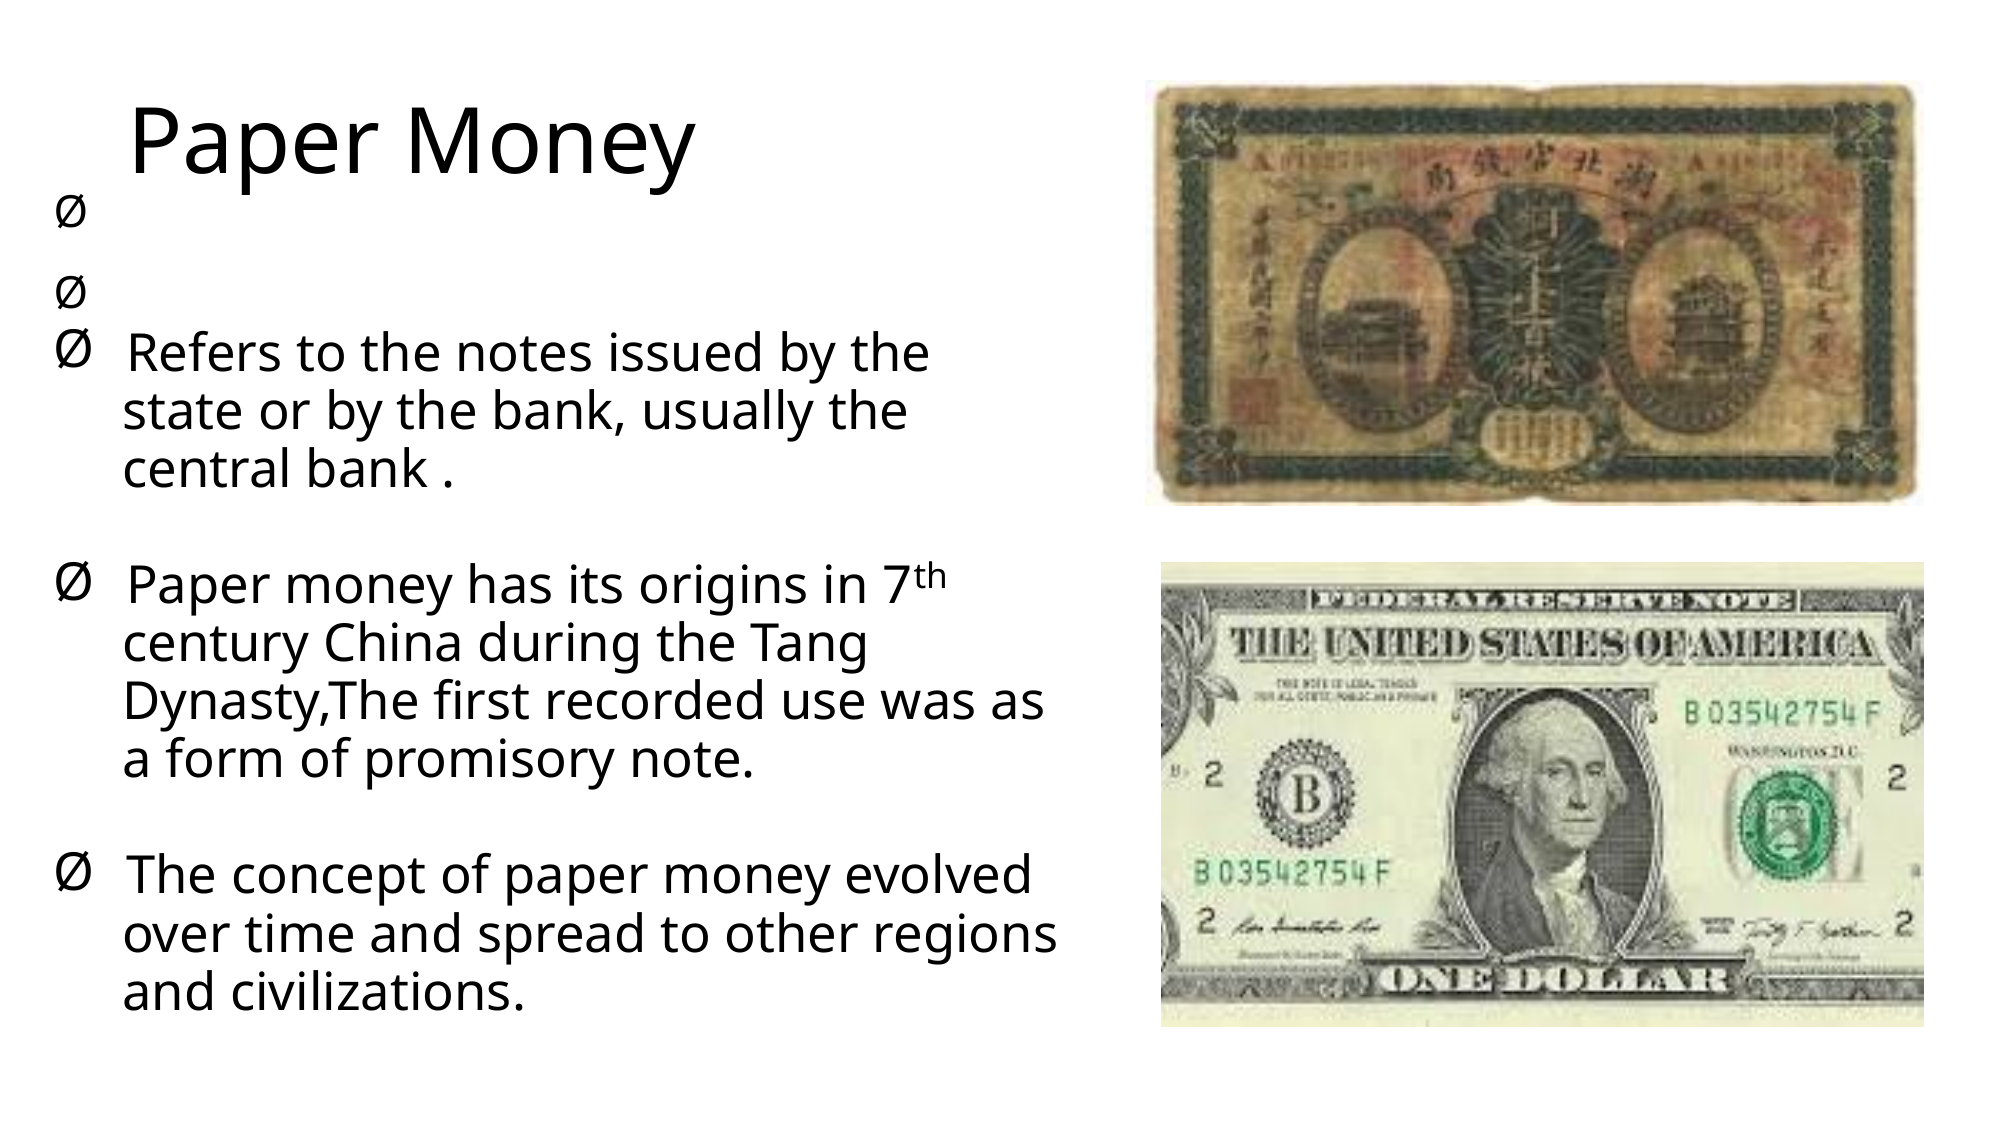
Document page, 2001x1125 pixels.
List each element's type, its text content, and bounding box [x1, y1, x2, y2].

picture [1145, 80, 1924, 506]
picture [1161, 562, 1924, 1027]
subtitle Refers to the notes issued by the state or by the bank, usually the central bank . Paper money has its origins in 7th century China during the Tang Dynasty,The first recorded use was as a form of promisory note. The concept of paper money evolved over time and spread to other regions and civilizations. [38, 172, 1087, 1042]
title Paper Money [0, 23, 1162, 202]
